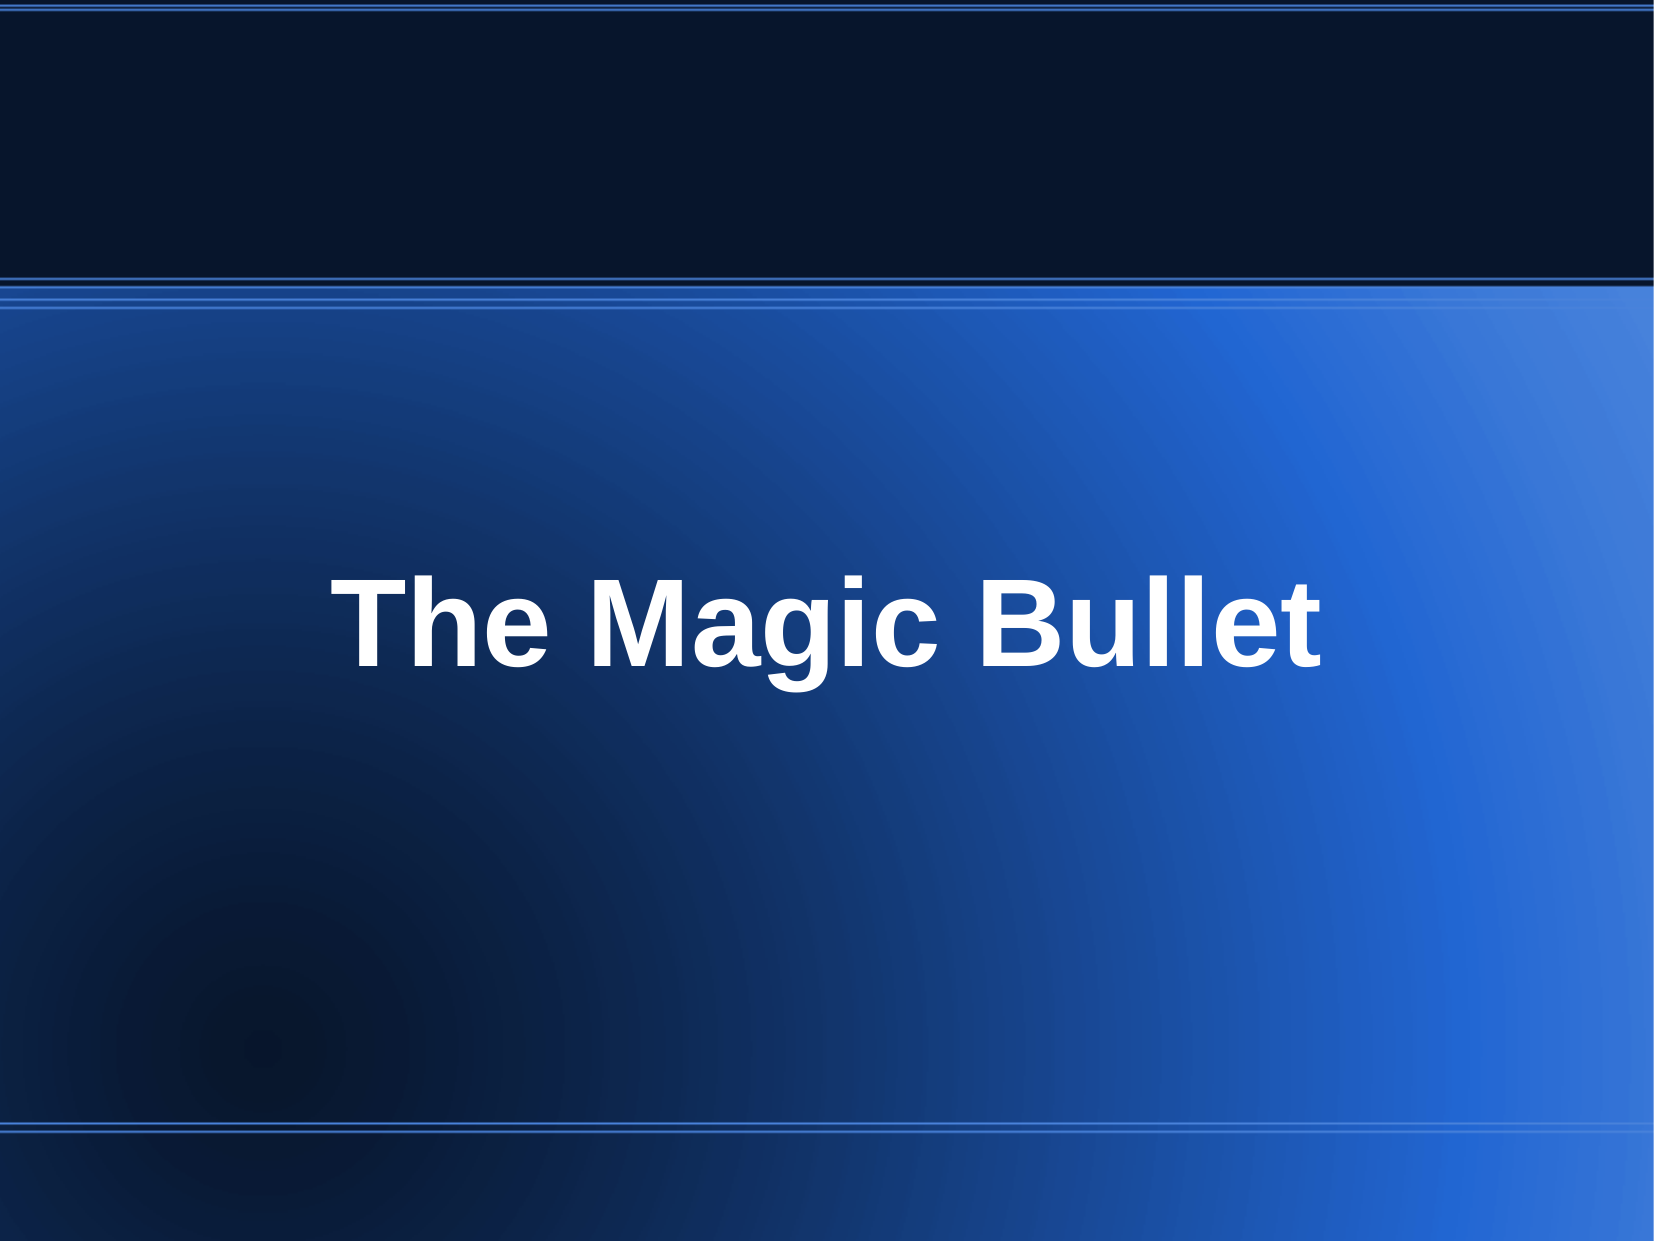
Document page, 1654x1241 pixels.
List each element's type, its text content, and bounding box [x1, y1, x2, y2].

picture [0, 0, 1654, 1241]
subtitle The Magic Bullet [82, 49, 1571, 1058]
